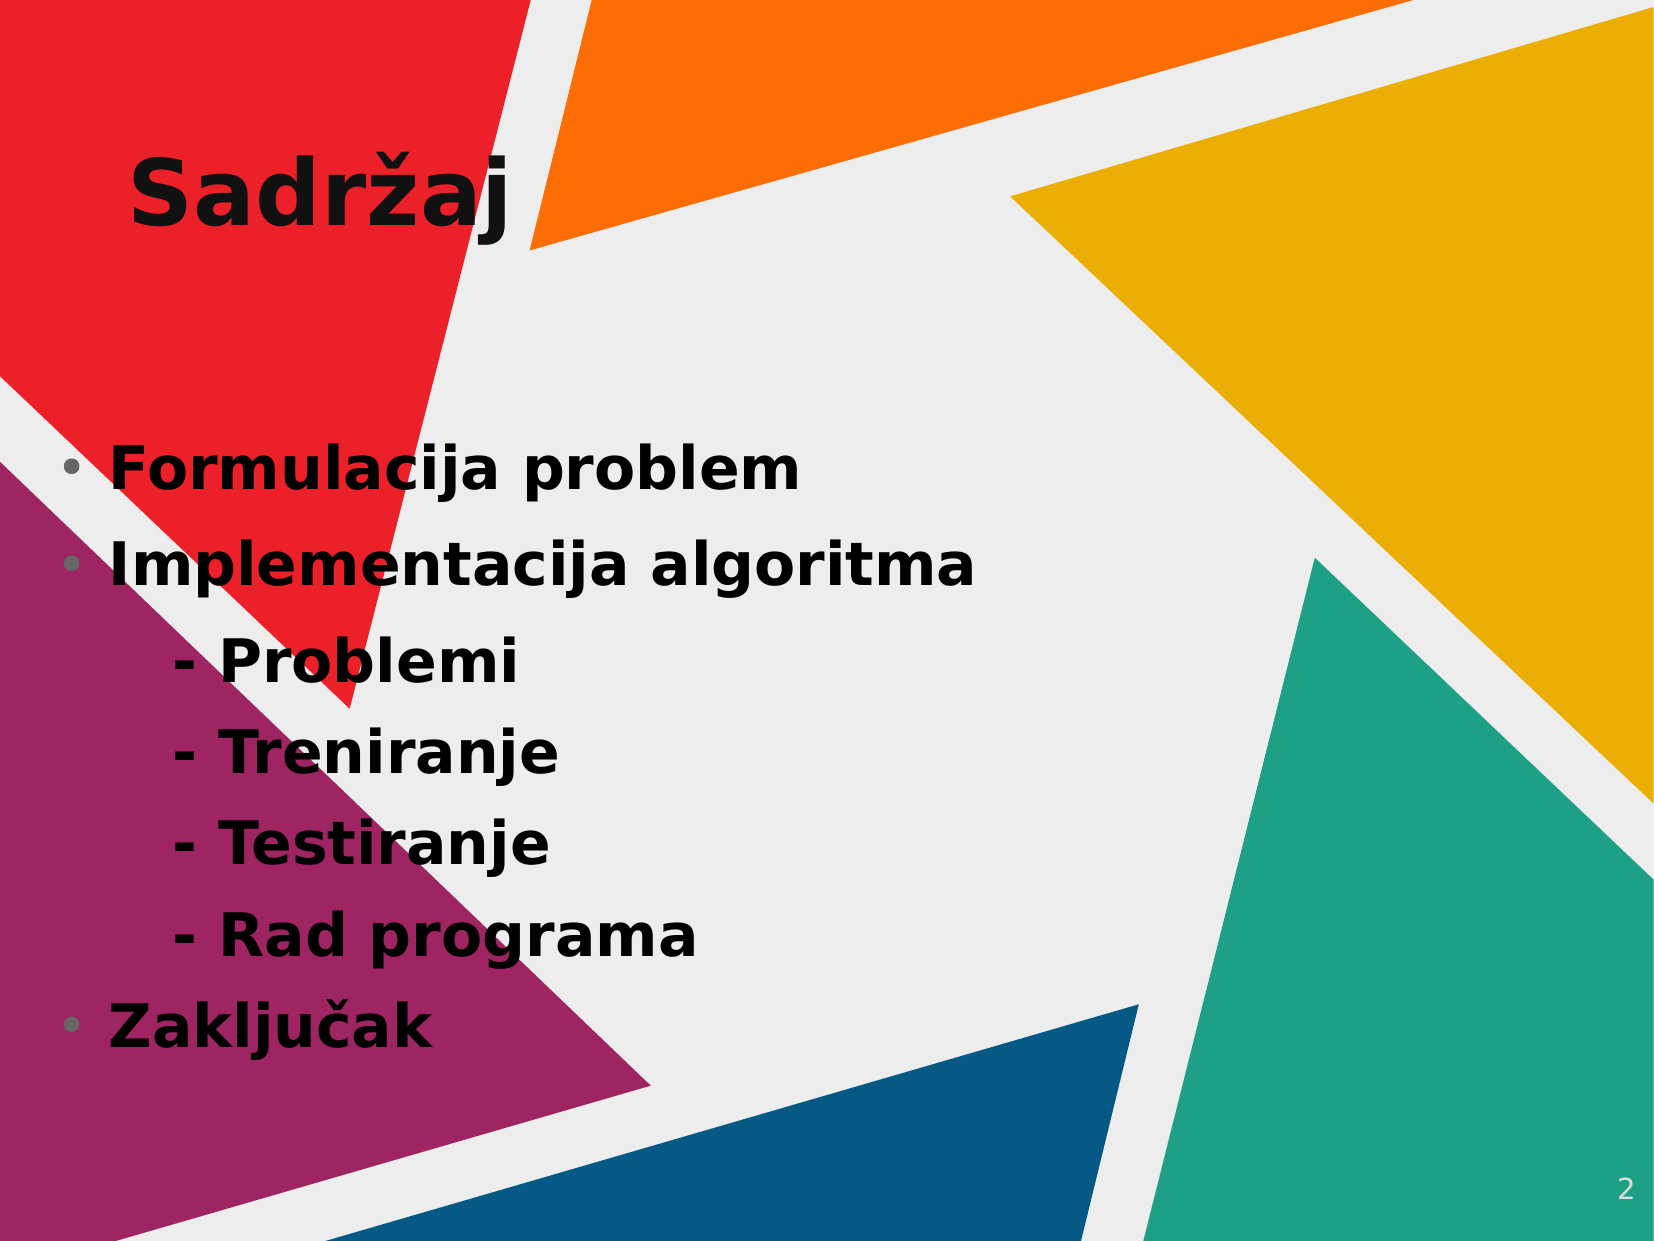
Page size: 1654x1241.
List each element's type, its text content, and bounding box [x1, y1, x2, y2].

list Formulacija problem Implementacija algoritma - Problemi - Treniranje - Testiranje - Rad programa Zaključak [45, 433, 1006, 1066]
title Sadržaj [30, 90, 612, 298]
